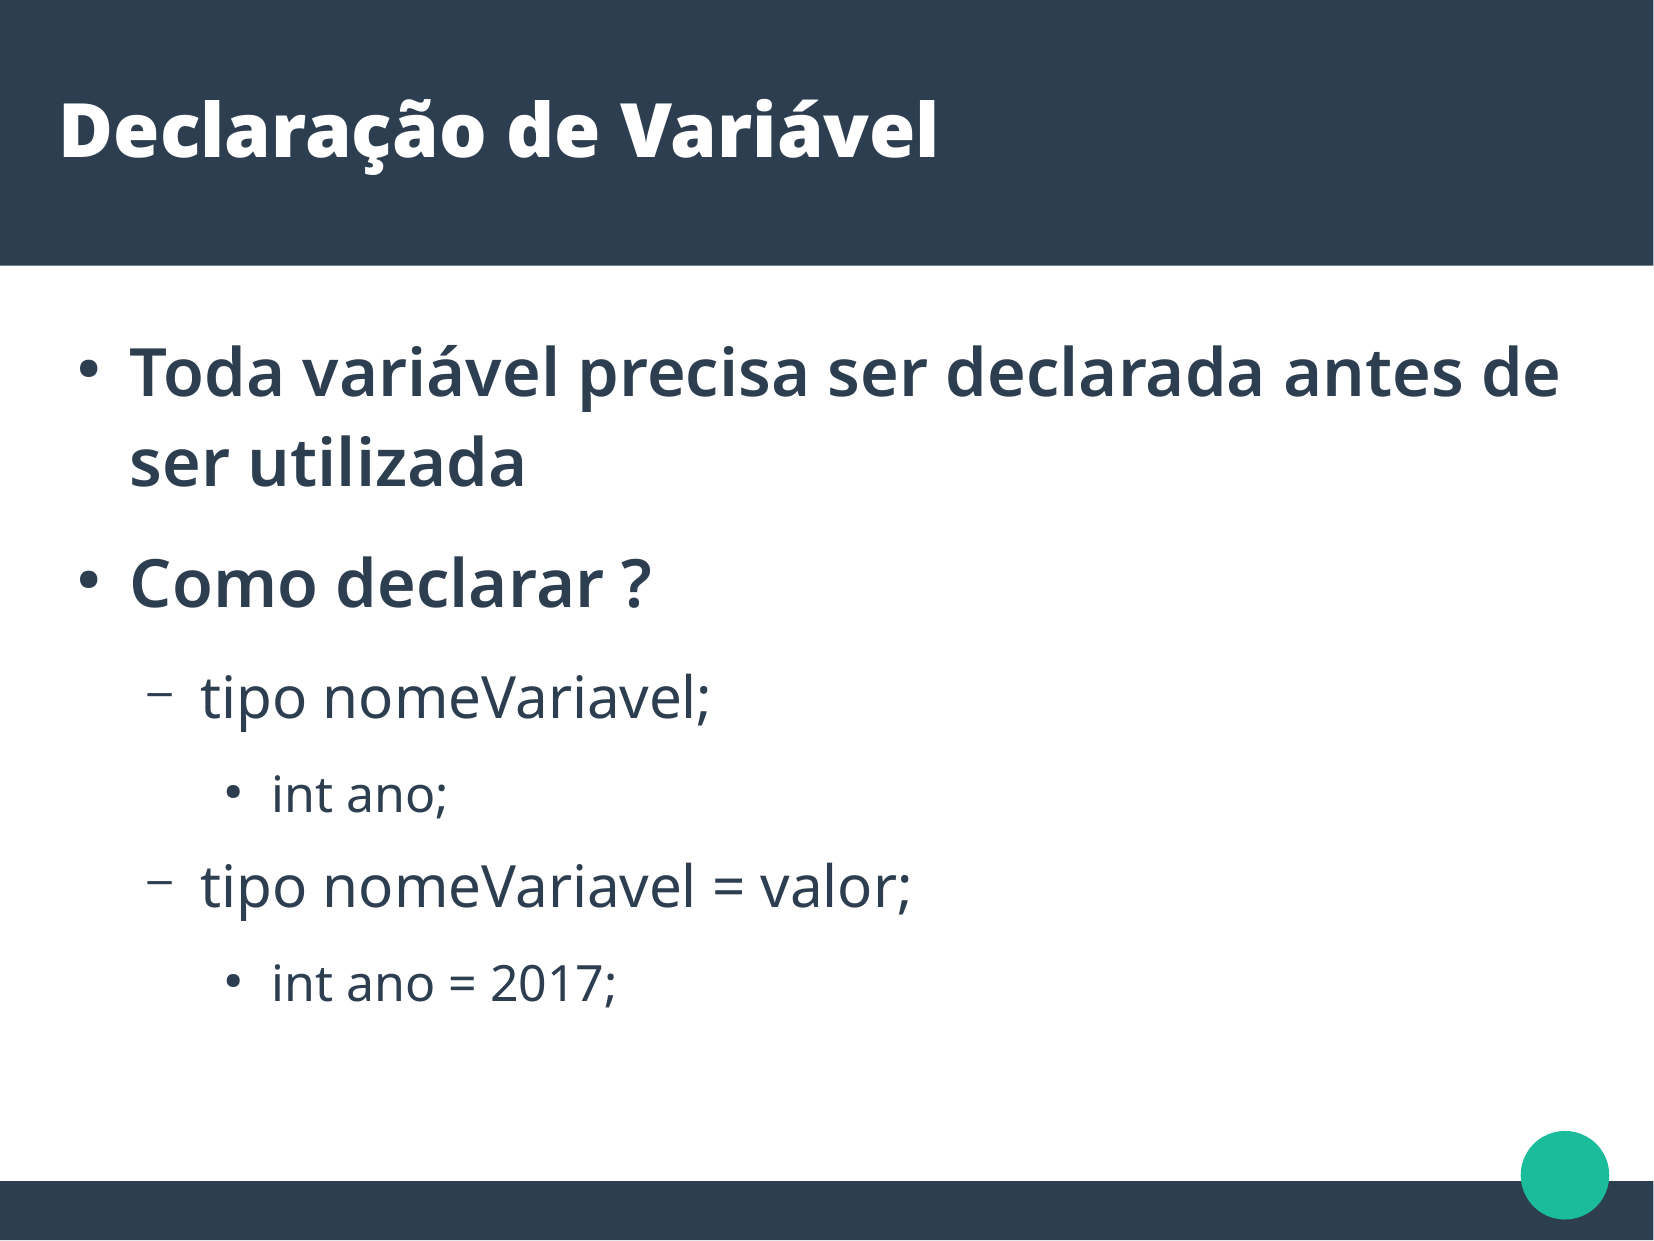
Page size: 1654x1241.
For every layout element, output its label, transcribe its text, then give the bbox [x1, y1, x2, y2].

list Toda variável precisa ser declarada antes de ser utilizada Como declarar ? tipo nomeVariavel; int ano; tipo nomeVariavel = valor; int ano = 2017; [59, 324, 1595, 1152]
title Declaração de Variável [59, 49, 1595, 207]
